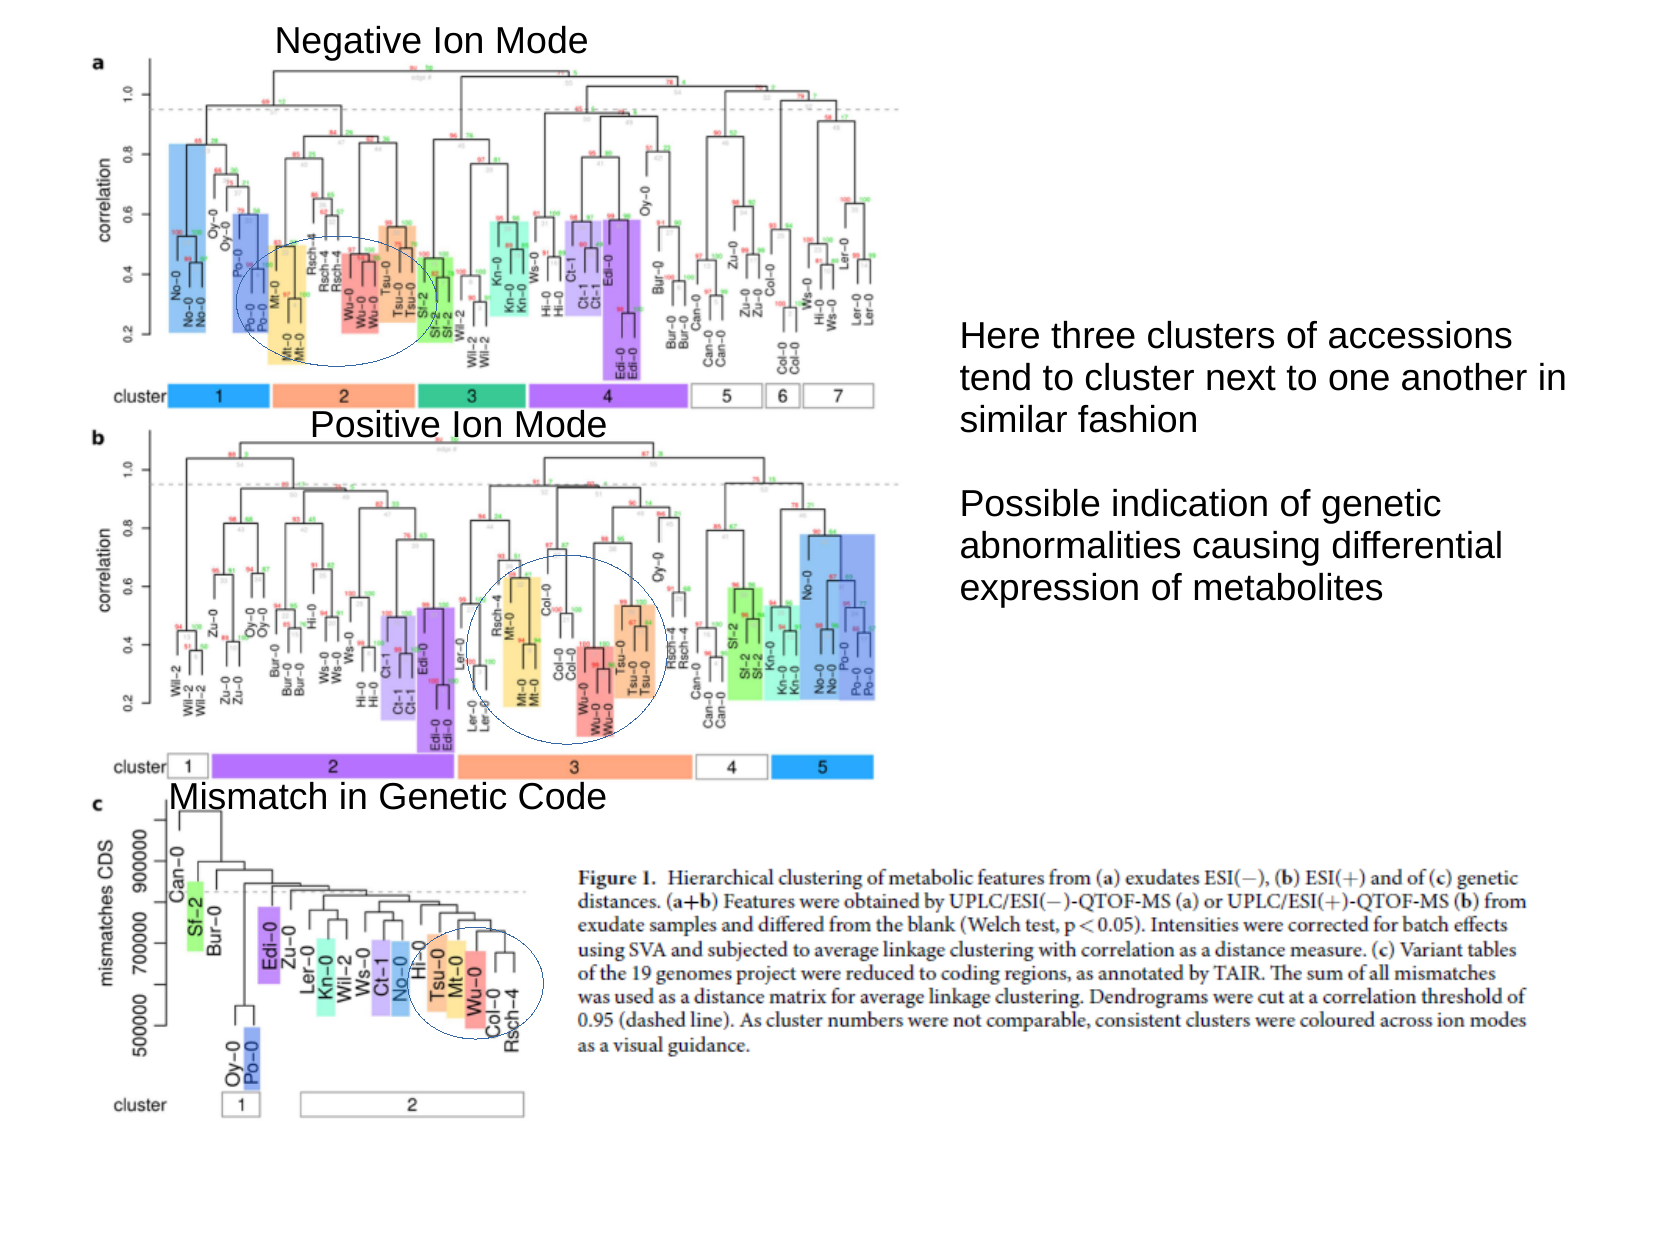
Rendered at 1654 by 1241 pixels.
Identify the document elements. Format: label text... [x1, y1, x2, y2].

text_box Positive Ion Mode [295, 395, 792, 453]
picture [59, 36, 1563, 1134]
text_box [236, 236, 438, 367]
text_box Negative Ion Mode [259, 11, 756, 69]
text_box Here three clusters of accessions tend to cluster next to one another in similar fashion Possible indication of genetic abnormalities causing differential expression of metabolites [944, 307, 1583, 616]
text_box [466, 555, 668, 745]
text_box [407, 927, 544, 1040]
text_box Mismatch in Genetic Code [153, 767, 721, 867]
